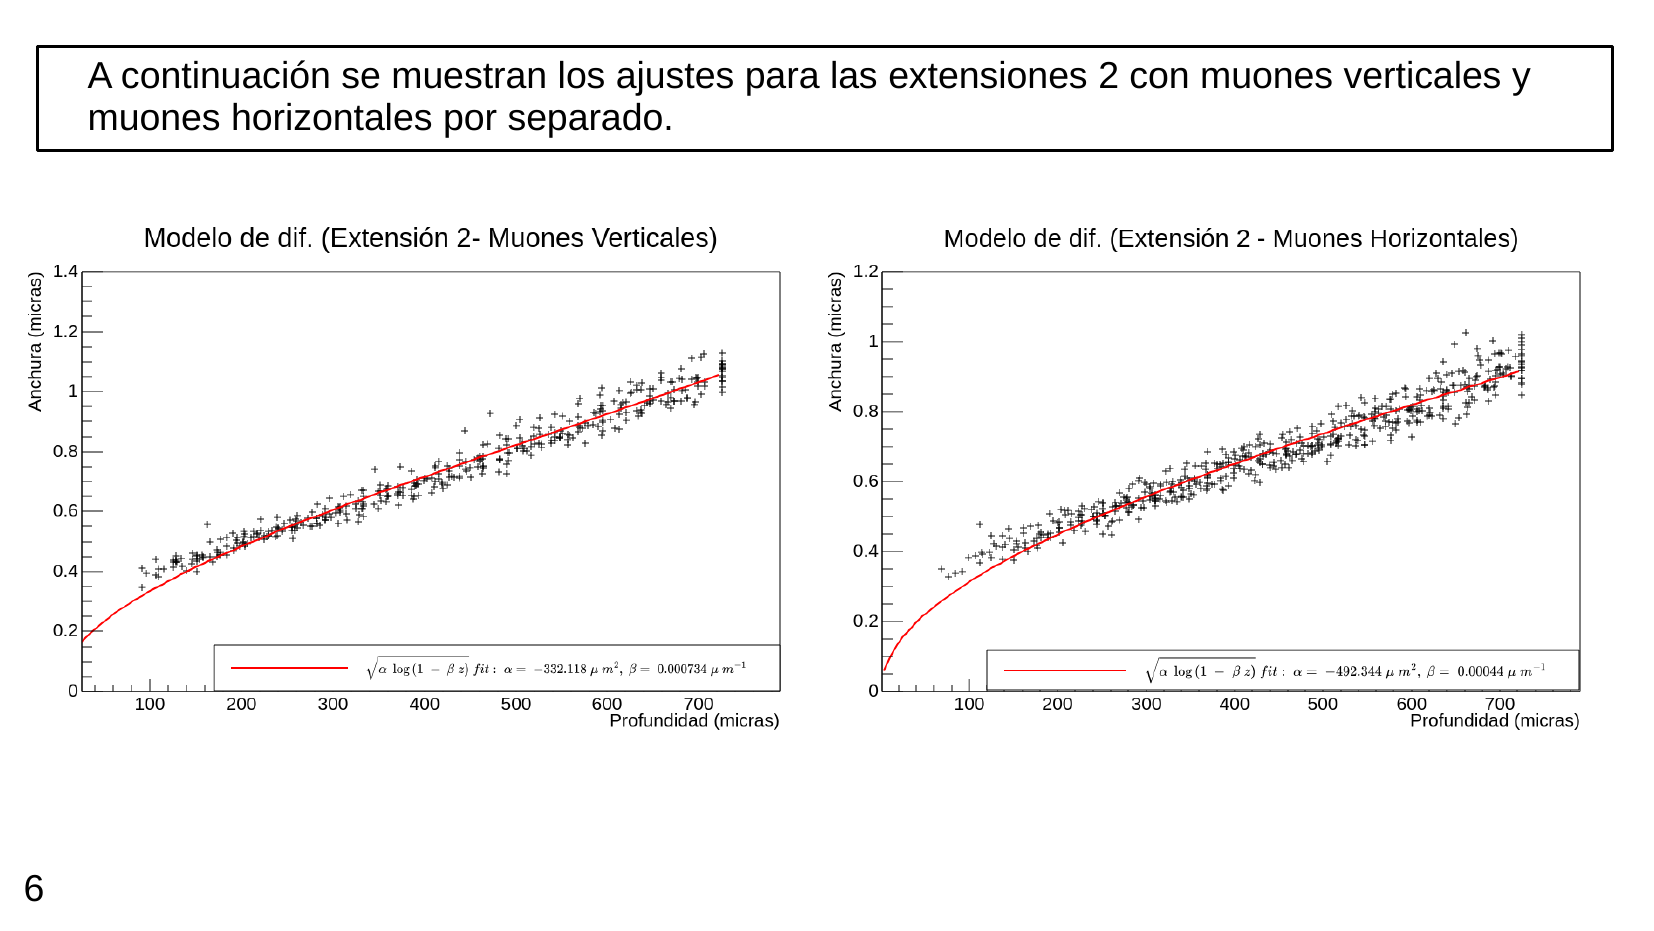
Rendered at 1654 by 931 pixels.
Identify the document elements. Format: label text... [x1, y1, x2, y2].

text_box A continuación se muestran los ajustes para las extensiones 2 con muones verticales y muones horizontales por separado. [37, 46, 1613, 151]
picture [825, 224, 1591, 733]
picture [22, 224, 788, 733]
text_box <number> [8, 860, 638, 931]
